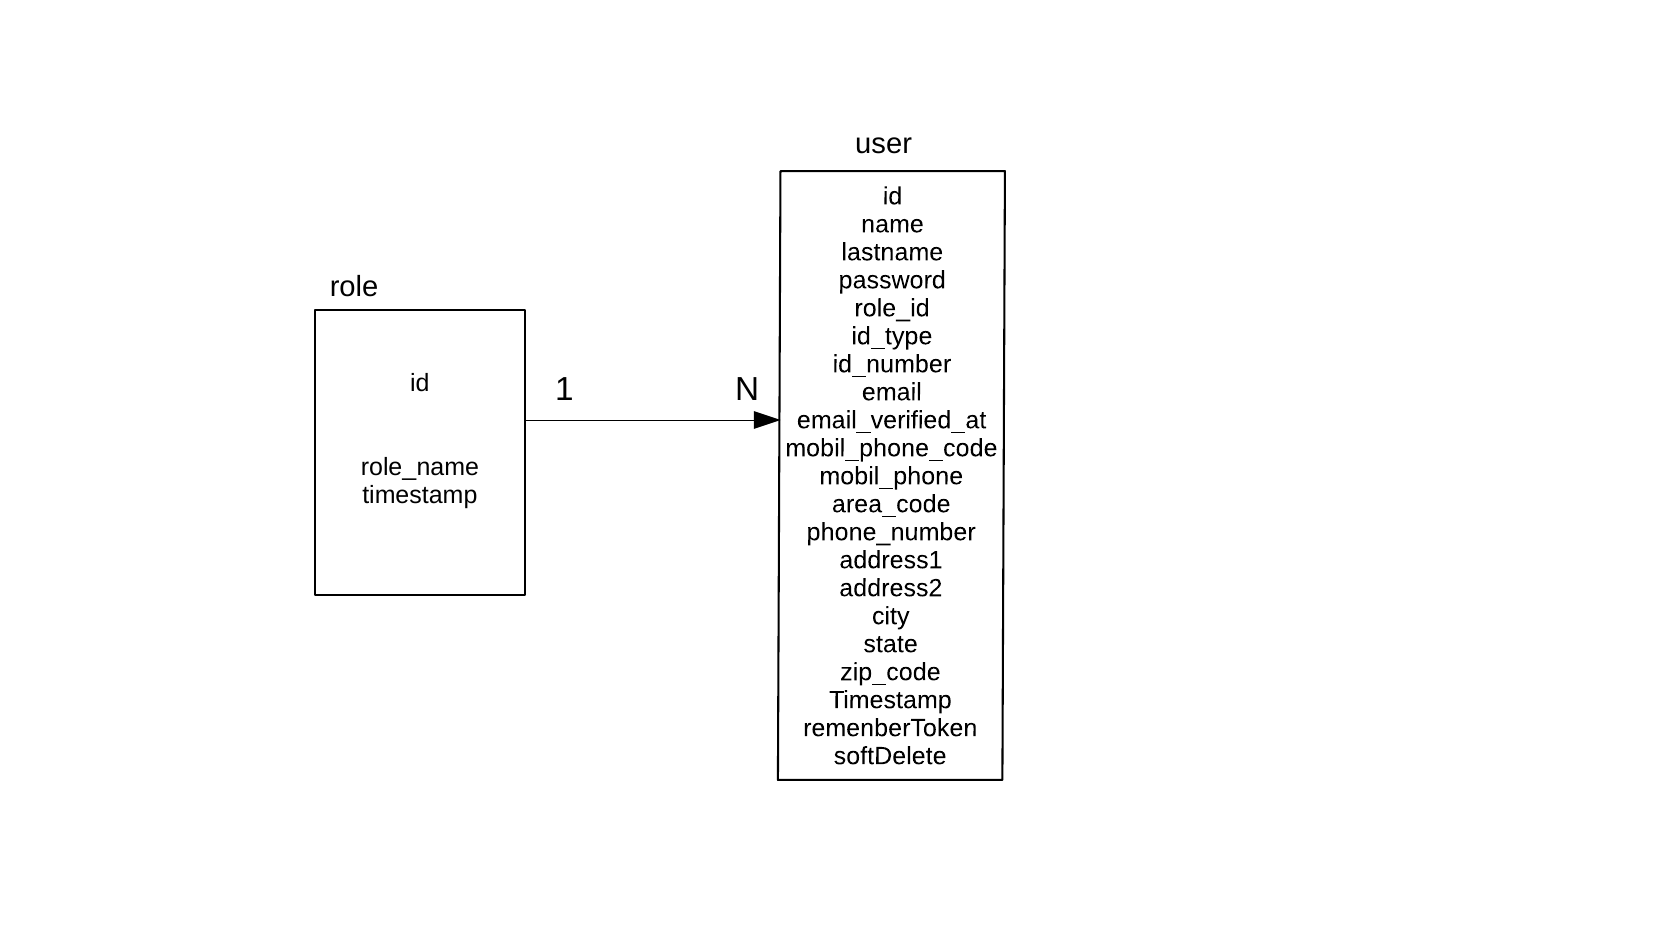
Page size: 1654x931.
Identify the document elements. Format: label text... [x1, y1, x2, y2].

text_box id name lastname password role_id id_type id_number email email_verified_at mobil_phone_code mobil_phone area_code phone_number address1 address2 city state zip_code Timestamp remenberToken softDelete [777, 171, 1005, 780]
text_box user [840, 120, 1051, 168]
text_box role [315, 262, 526, 311]
text_box 1 [540, 363, 601, 421]
text_box id role_name timestamp [315, 311, 526, 596]
text_box N [720, 363, 781, 421]
